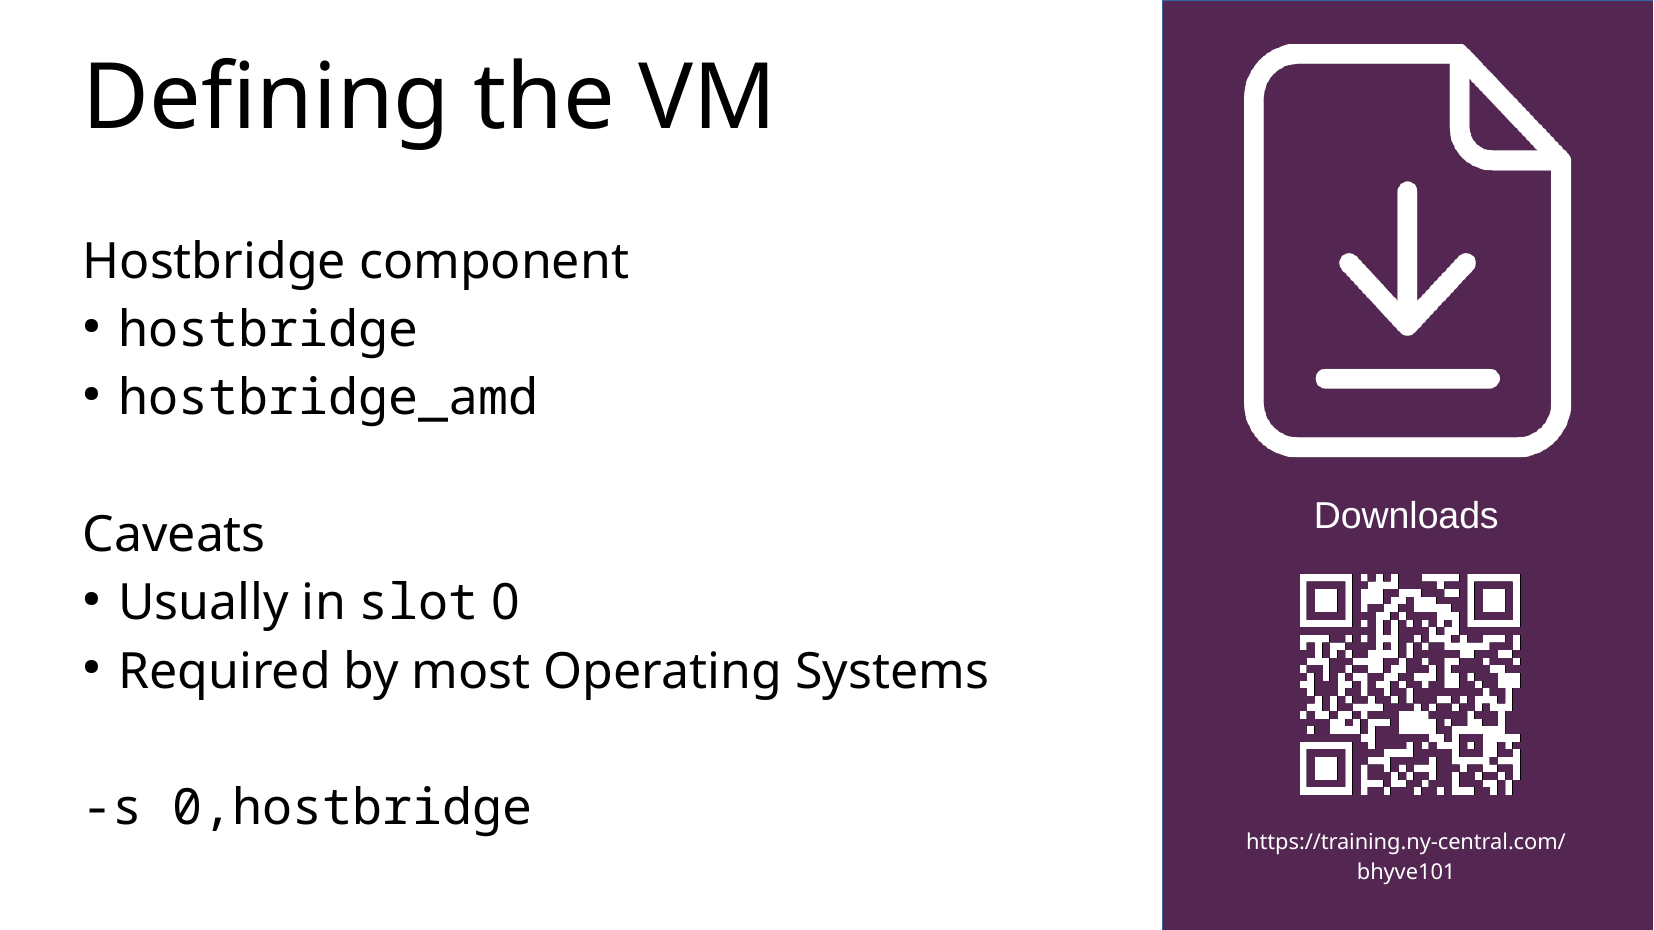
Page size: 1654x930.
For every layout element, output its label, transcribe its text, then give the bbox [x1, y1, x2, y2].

picture [1268, 543, 1550, 826]
text_box [1162, 0, 1653, 930]
title Defining the VM [82, 37, 1571, 150]
picture [1200, 44, 1613, 458]
subtitle Hostbridge component hostbridge hostbridge_amd Caveats Usually in slot 0 Required by most Operating Systems -s 0,hostbridge [82, 224, 1126, 825]
text_box https://training.ny-central.com/bhyve101 [1200, 819, 1613, 930]
text_box Downloads [1237, 487, 1576, 638]
